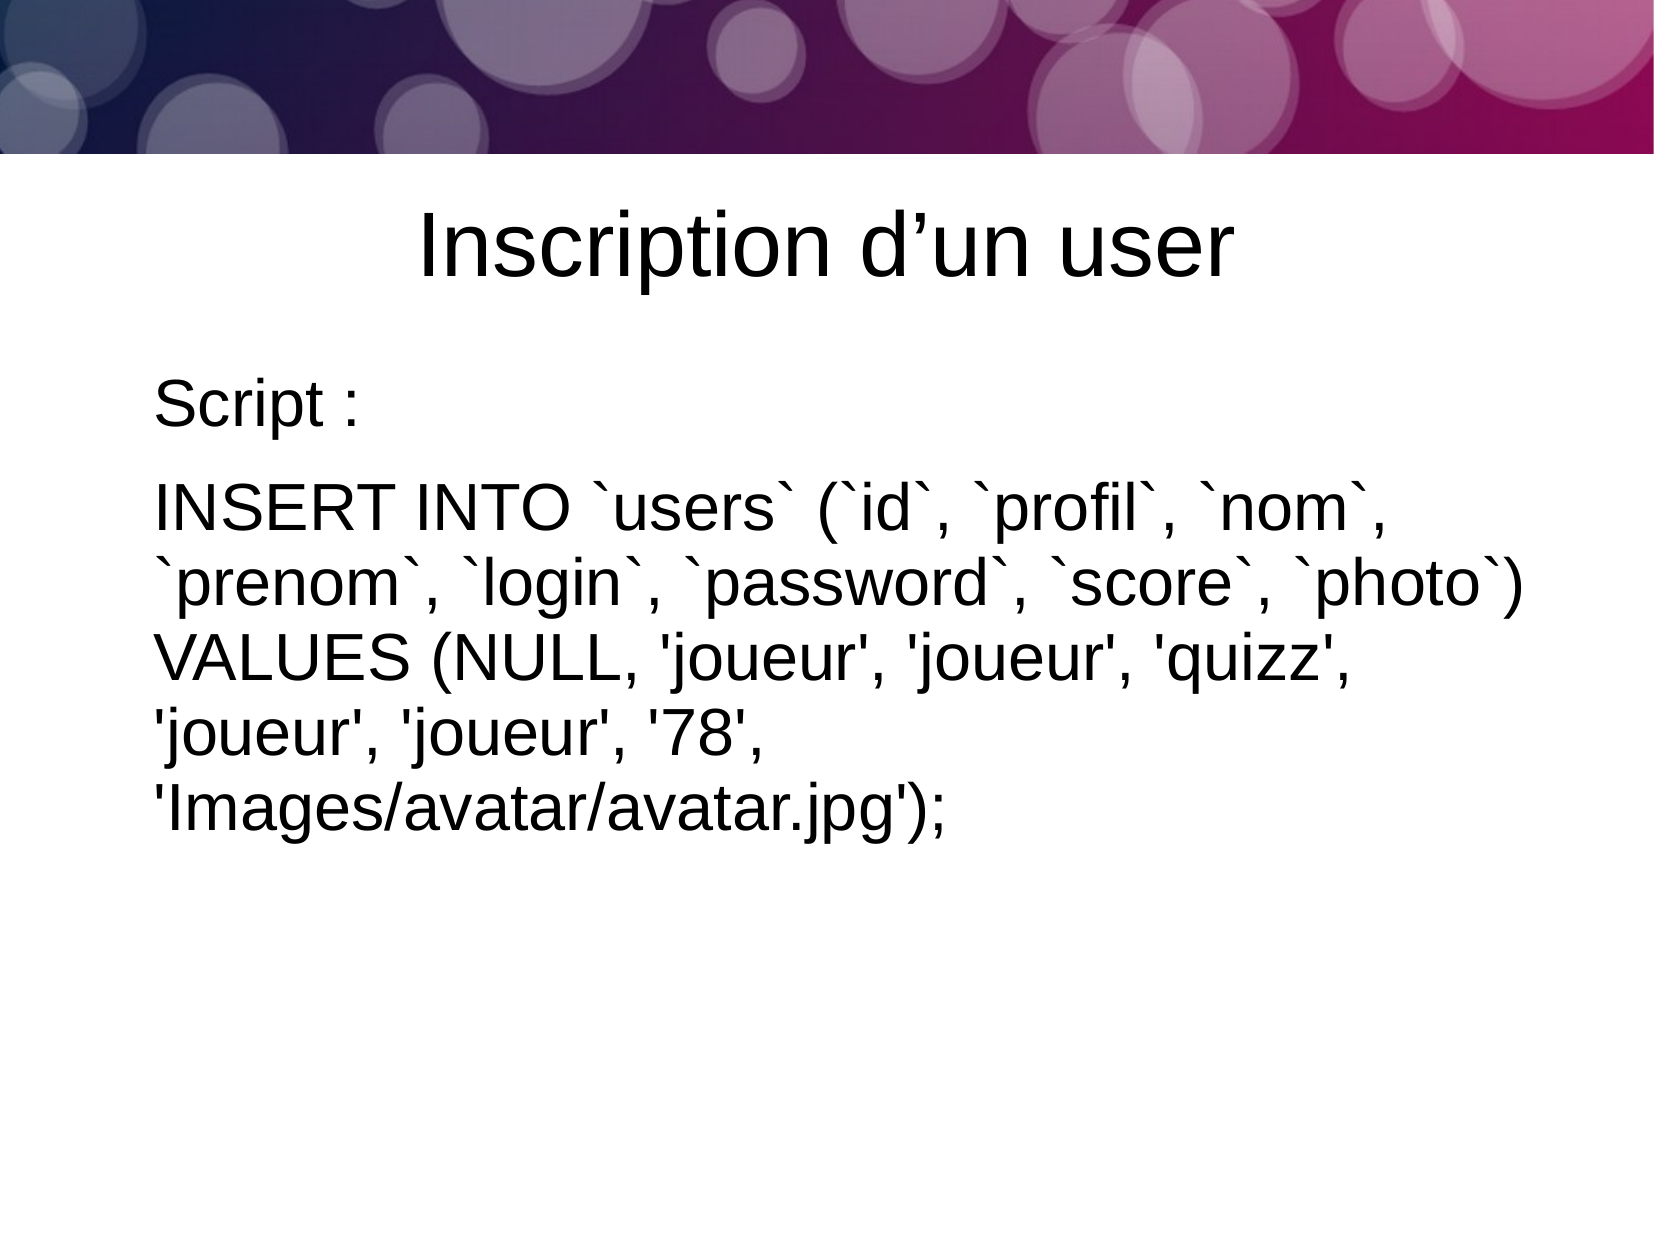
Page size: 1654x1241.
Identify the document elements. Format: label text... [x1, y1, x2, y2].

title Inscription d’un user [82, 159, 1571, 331]
picture [0, 0, 1654, 154]
list Script : INSERT INTO `users` (`id`, `profil`, `nom`, `prenom`, `login`, `password`, `score`, `photo`) VALUES (NULL, 'joueur', 'joueur', 'quizz', 'joueur', 'joueur', '78', 'Images/avatar/avatar.jpg'); [82, 366, 1571, 1087]
